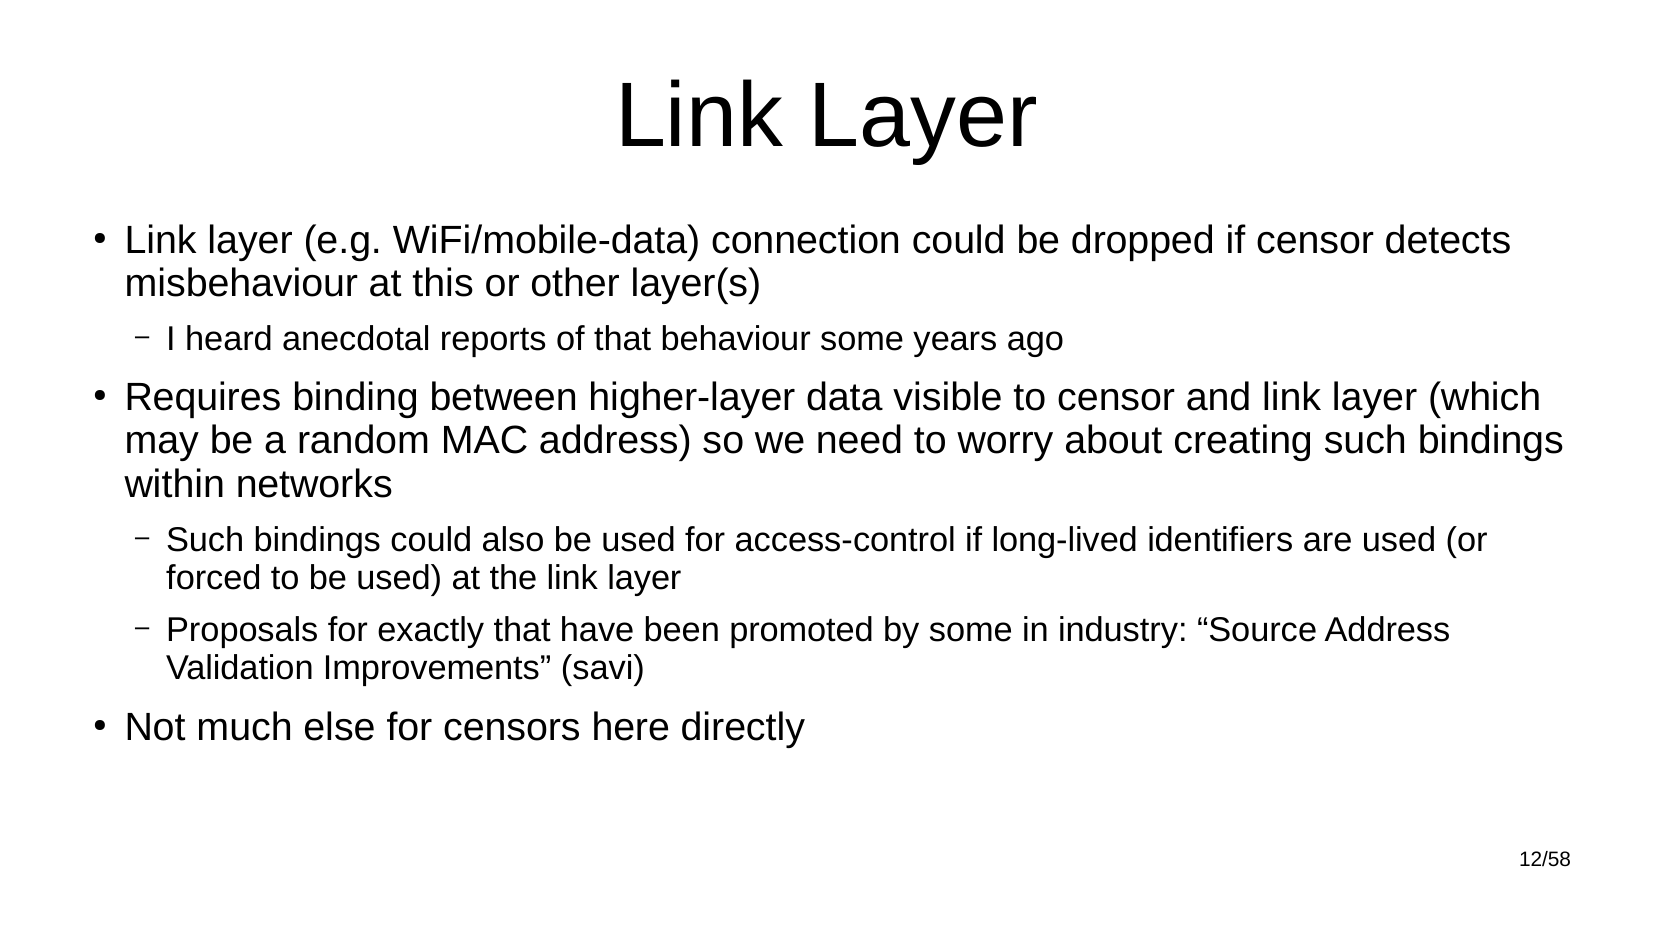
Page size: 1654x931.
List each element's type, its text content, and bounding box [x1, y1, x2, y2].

list Link layer (e.g. WiFi/mobile-data) connection could be dropped if censor detects misbehaviour at this or other layer(s) I heard anecdotal reports of that behaviour some years ago Requires binding between higher-layer data visible to censor and link layer (which may be a random MAC address) so we need to worry about creating such bindings within networks Such bindings could also be used for access-control if long-lived identifiers are used (or forced to be used) at the link layer Proposals for exactly that have been promoted by some in industry: “Source Address Validation Improvements” (savi) Not much else for censors here directly [82, 217, 1571, 758]
title Link Layer [82, 37, 1571, 193]
